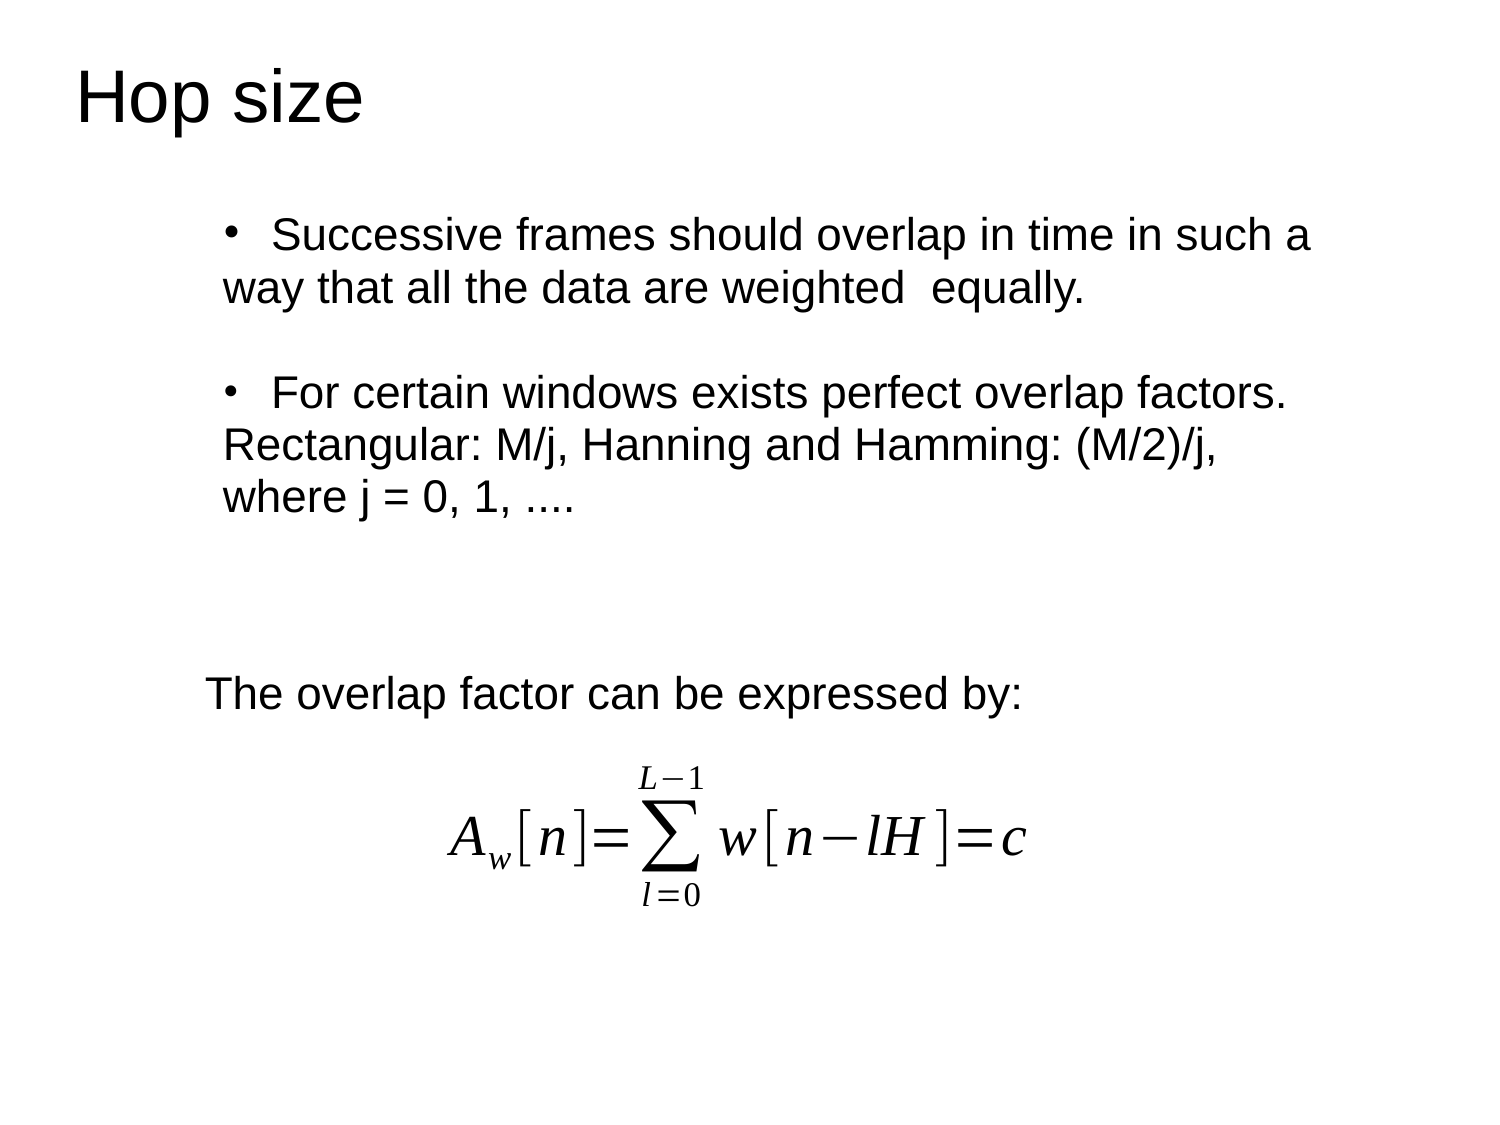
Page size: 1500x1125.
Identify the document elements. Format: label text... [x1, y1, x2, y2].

title Hop size [75, 21, 1425, 172]
chart [439, 758, 1034, 915]
text_box The overlap factor can be expressed by: [189, 658, 1039, 728]
text_box Successive frames should overlap in time in such a way that all the data are weighted equally. For certain windows exists perfect overlap factors. Rectangular: M/j, Hanning and Hamming: (M/2)/j, where j = 0, 1, .... [208, 195, 1327, 531]
